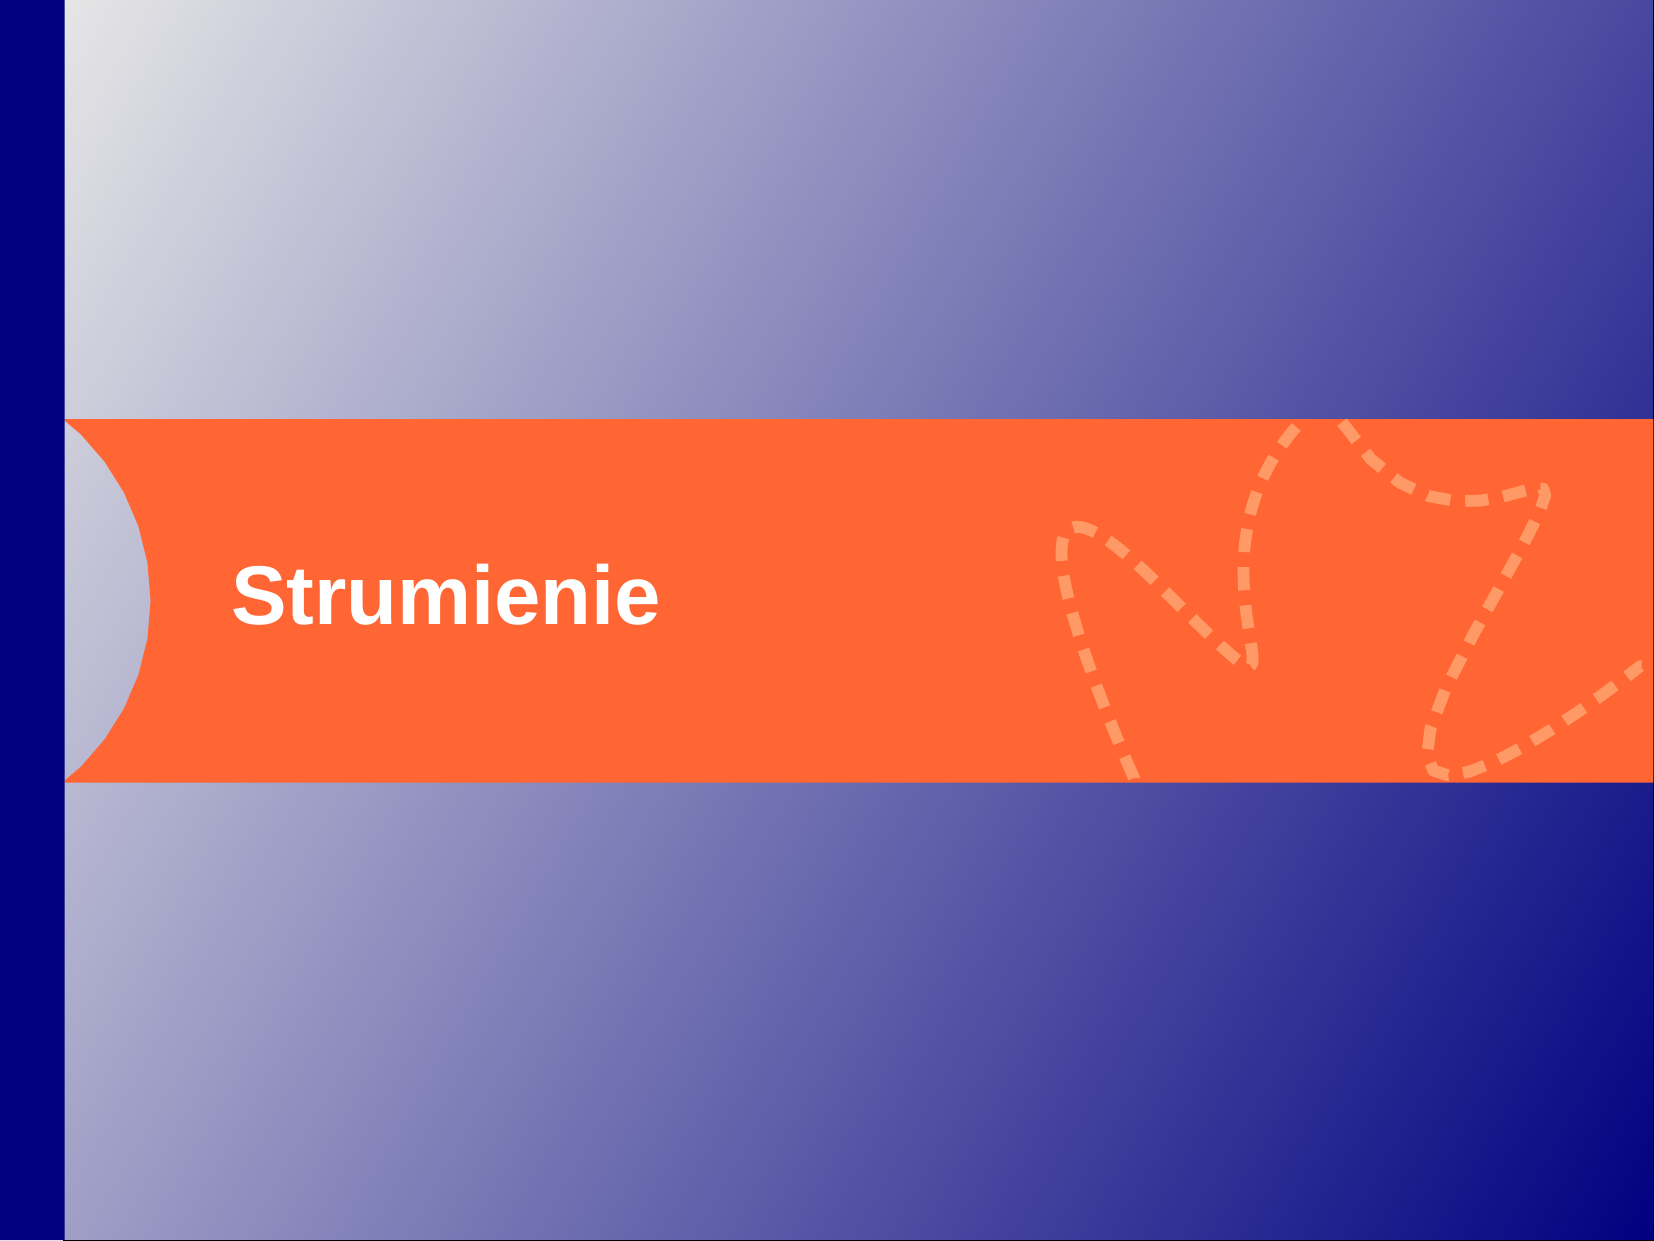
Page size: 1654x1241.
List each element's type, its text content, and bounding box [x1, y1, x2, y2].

title Strumienie [231, 497, 1127, 704]
